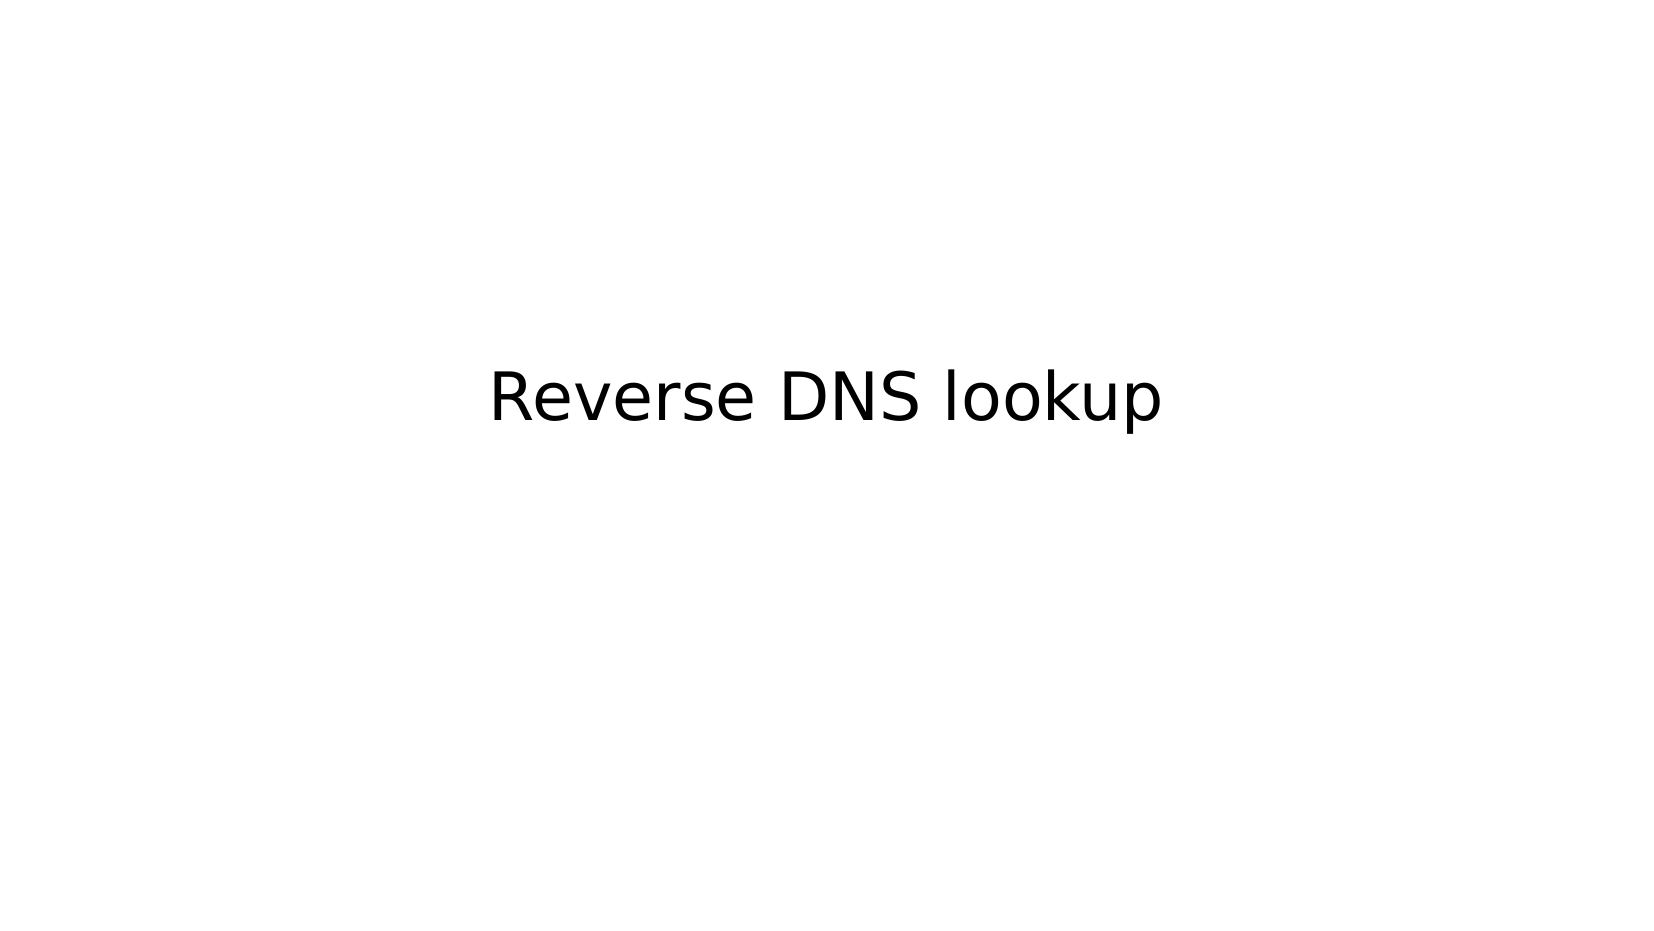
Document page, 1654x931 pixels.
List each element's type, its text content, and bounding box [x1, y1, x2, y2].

subtitle Reverse DNS lookup [82, 37, 1571, 757]
